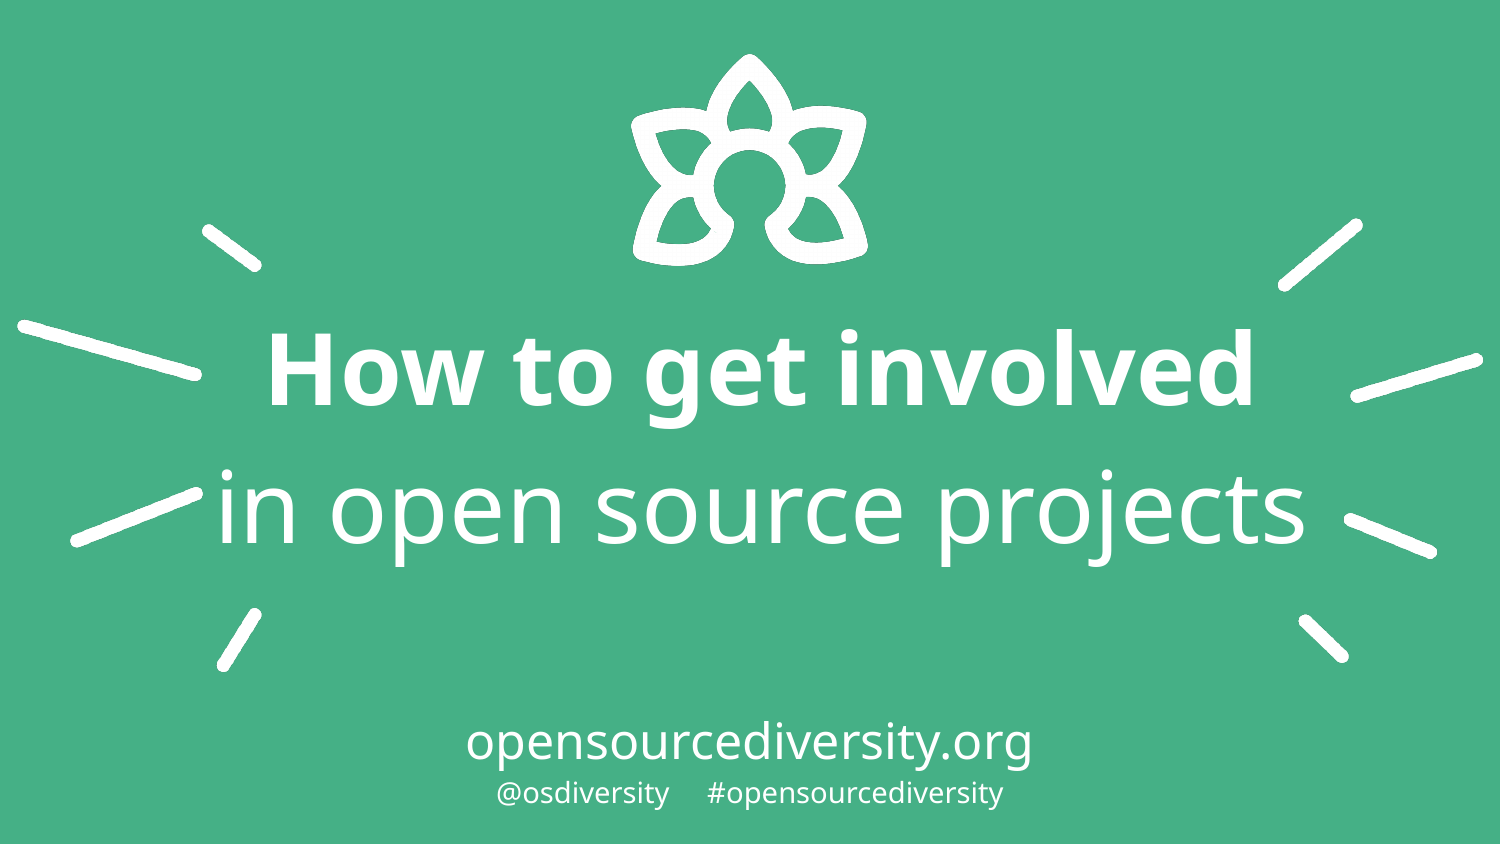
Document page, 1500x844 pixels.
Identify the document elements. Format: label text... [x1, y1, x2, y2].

picture [1255, 201, 1500, 691]
text_box opensourcediversity.org @osdiversity #opensourcediversity [51, 685, 1449, 844]
picture [0, 199, 279, 689]
text_box How to get involved in open source projects [279, 272, 1255, 593]
picture [631, 54, 868, 266]
